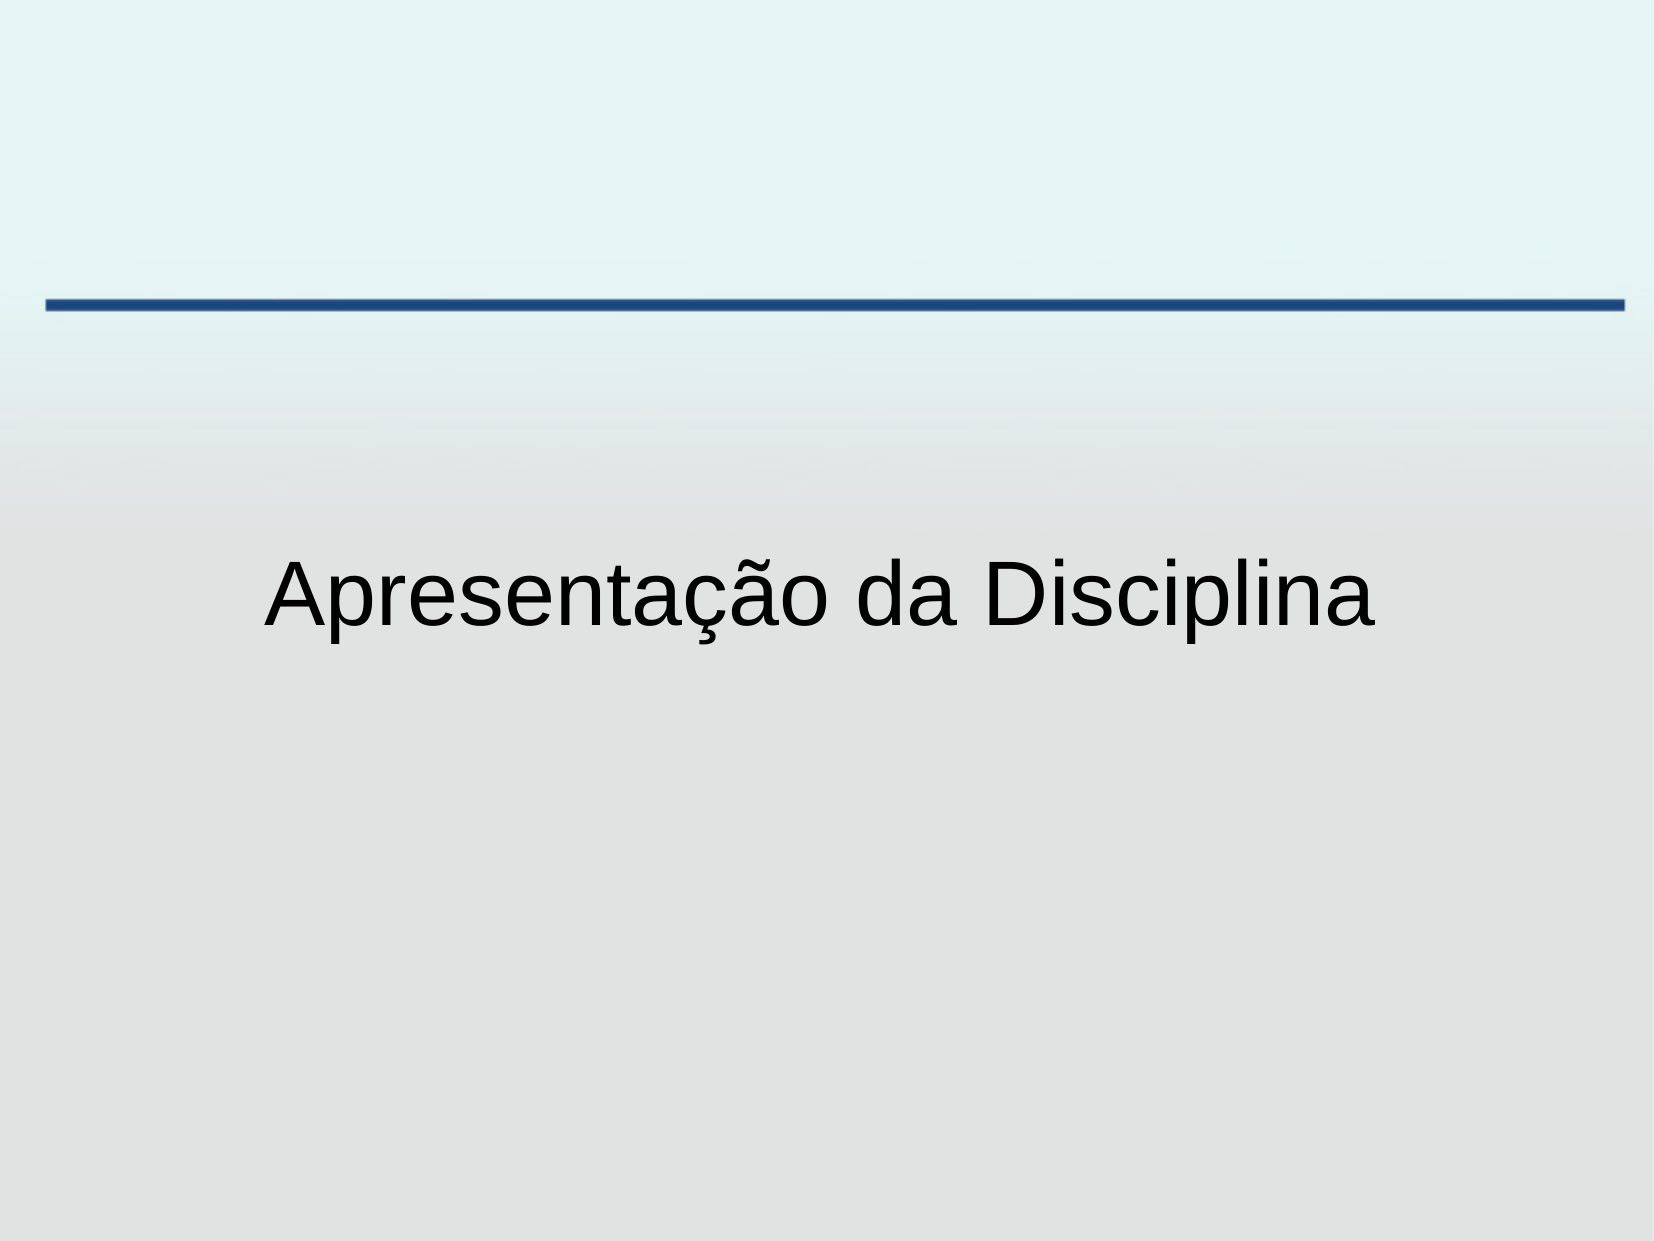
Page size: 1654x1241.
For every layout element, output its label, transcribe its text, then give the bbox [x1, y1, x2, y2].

picture [0, 0, 1654, 1241]
title Apresentação da Disciplina [77, 500, 1565, 693]
